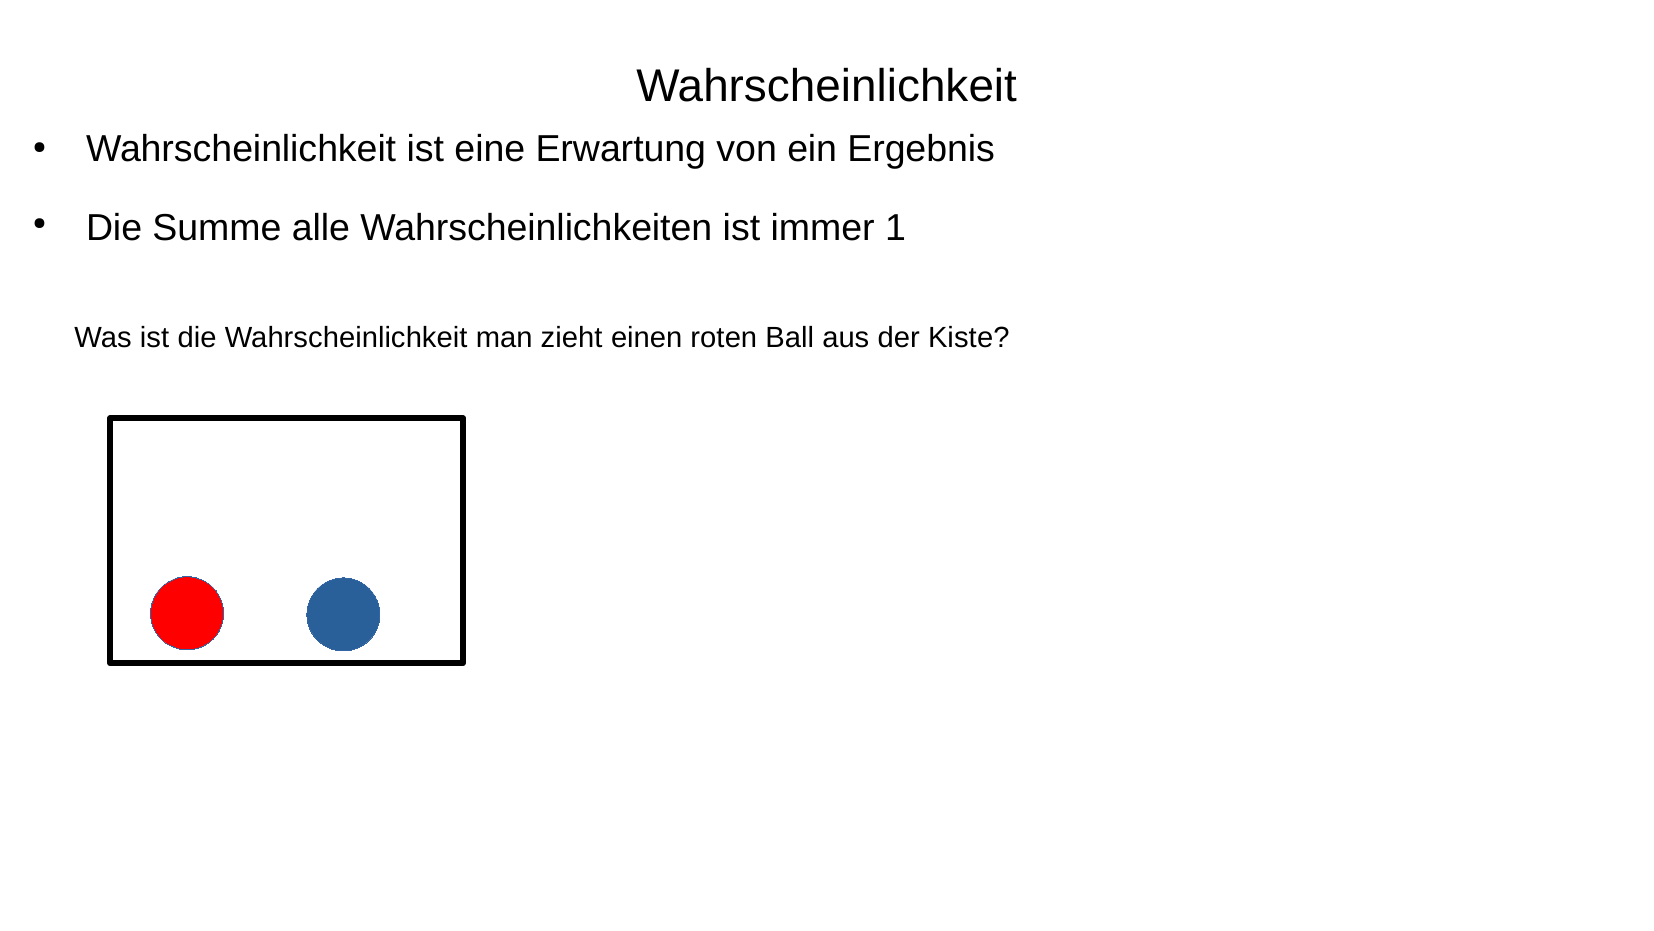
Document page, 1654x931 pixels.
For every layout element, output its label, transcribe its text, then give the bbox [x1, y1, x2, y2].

title Wahrscheinlichkeit [82, 37, 1571, 134]
text_box Was ist die Wahrscheinlichkeit man zieht einen roten Ball aus der Kiste? [59, 313, 1458, 413]
list Wahrscheinlichkeit ist eine Erwartung von ein Ergebnis Die Summe alle Wahrscheinlichkeiten ist immer 1 [15, 127, 1504, 668]
text_box [110, 418, 464, 664]
